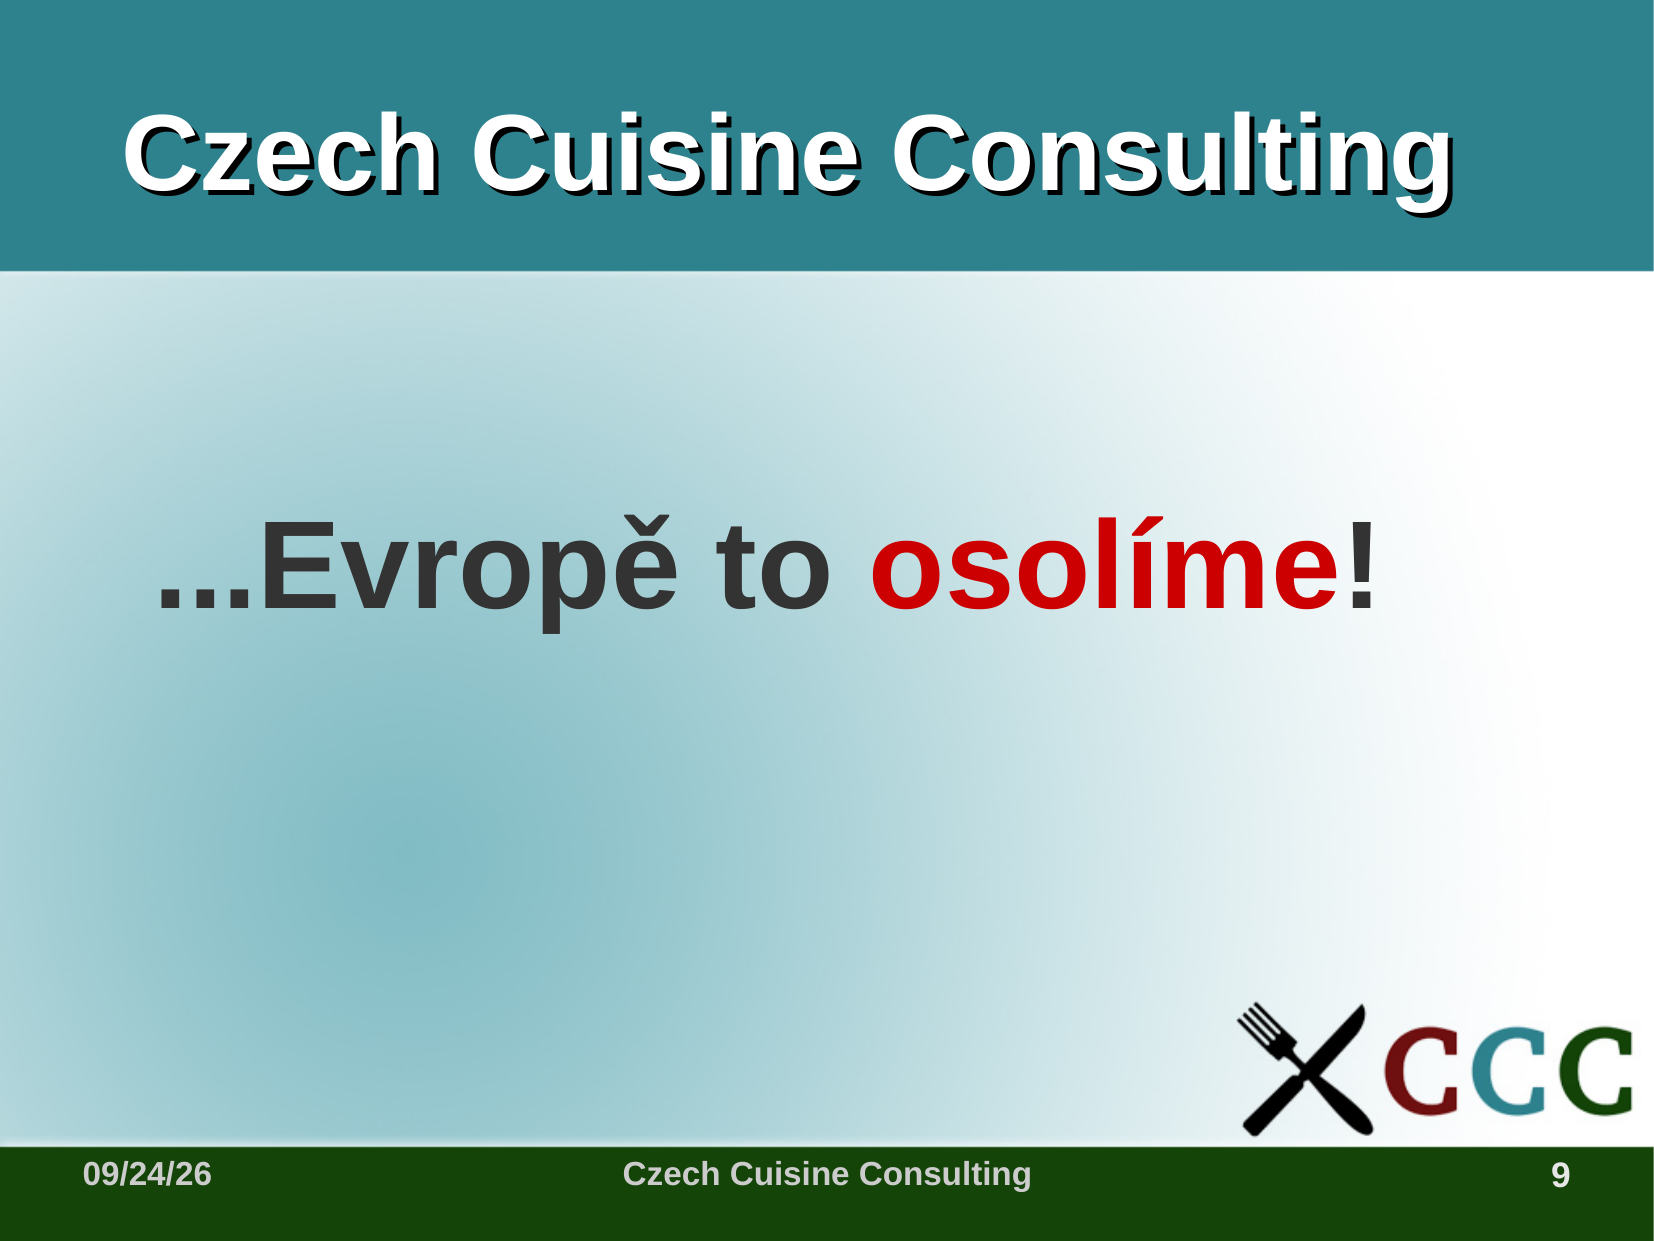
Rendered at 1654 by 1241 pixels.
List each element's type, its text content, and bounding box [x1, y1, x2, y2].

picture [0, 0, 1654, 1241]
list ...Evropě to osolíme! [82, 345, 1538, 1010]
title Czech Cuisine Consulting [82, 49, 1571, 257]
